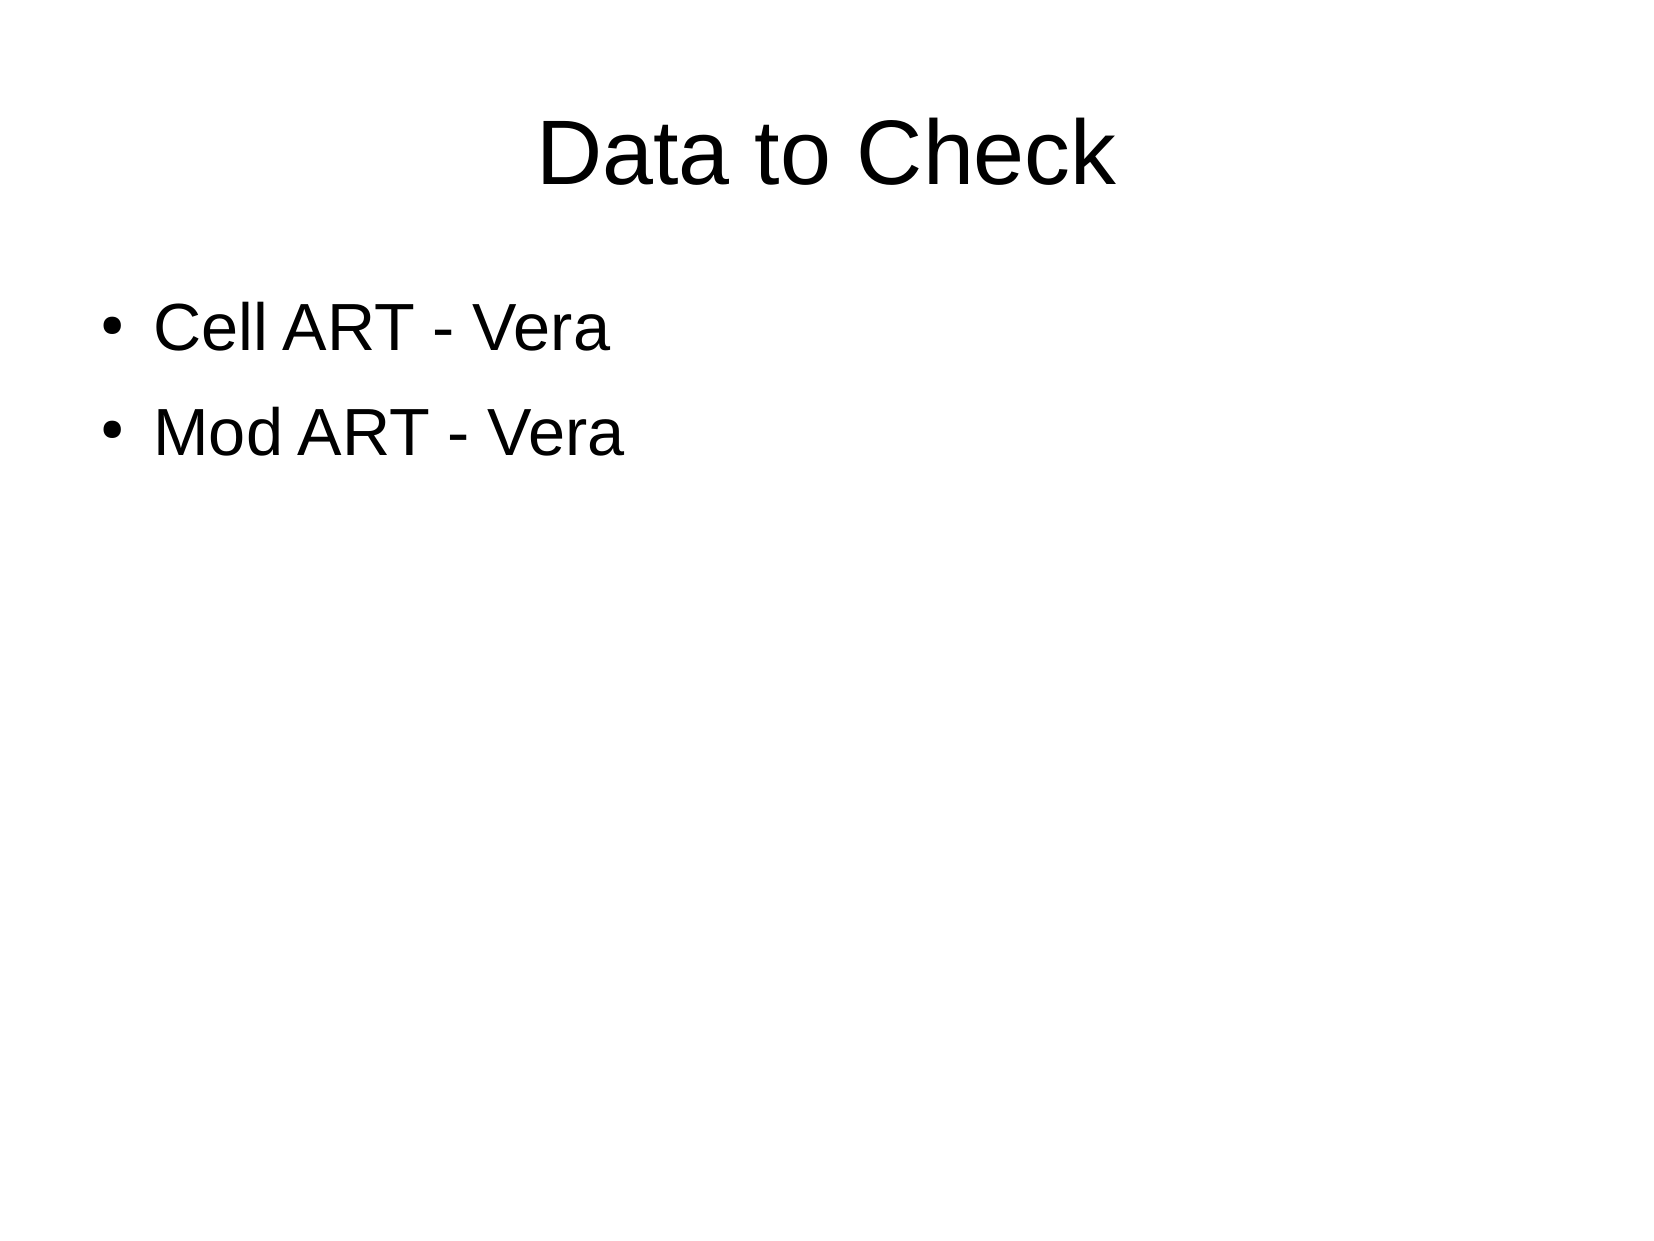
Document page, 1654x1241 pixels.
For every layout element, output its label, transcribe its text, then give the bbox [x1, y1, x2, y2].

list Cell ART - Vera Mod ART - Vera [82, 290, 1571, 1010]
title Data to Check [82, 49, 1571, 257]
